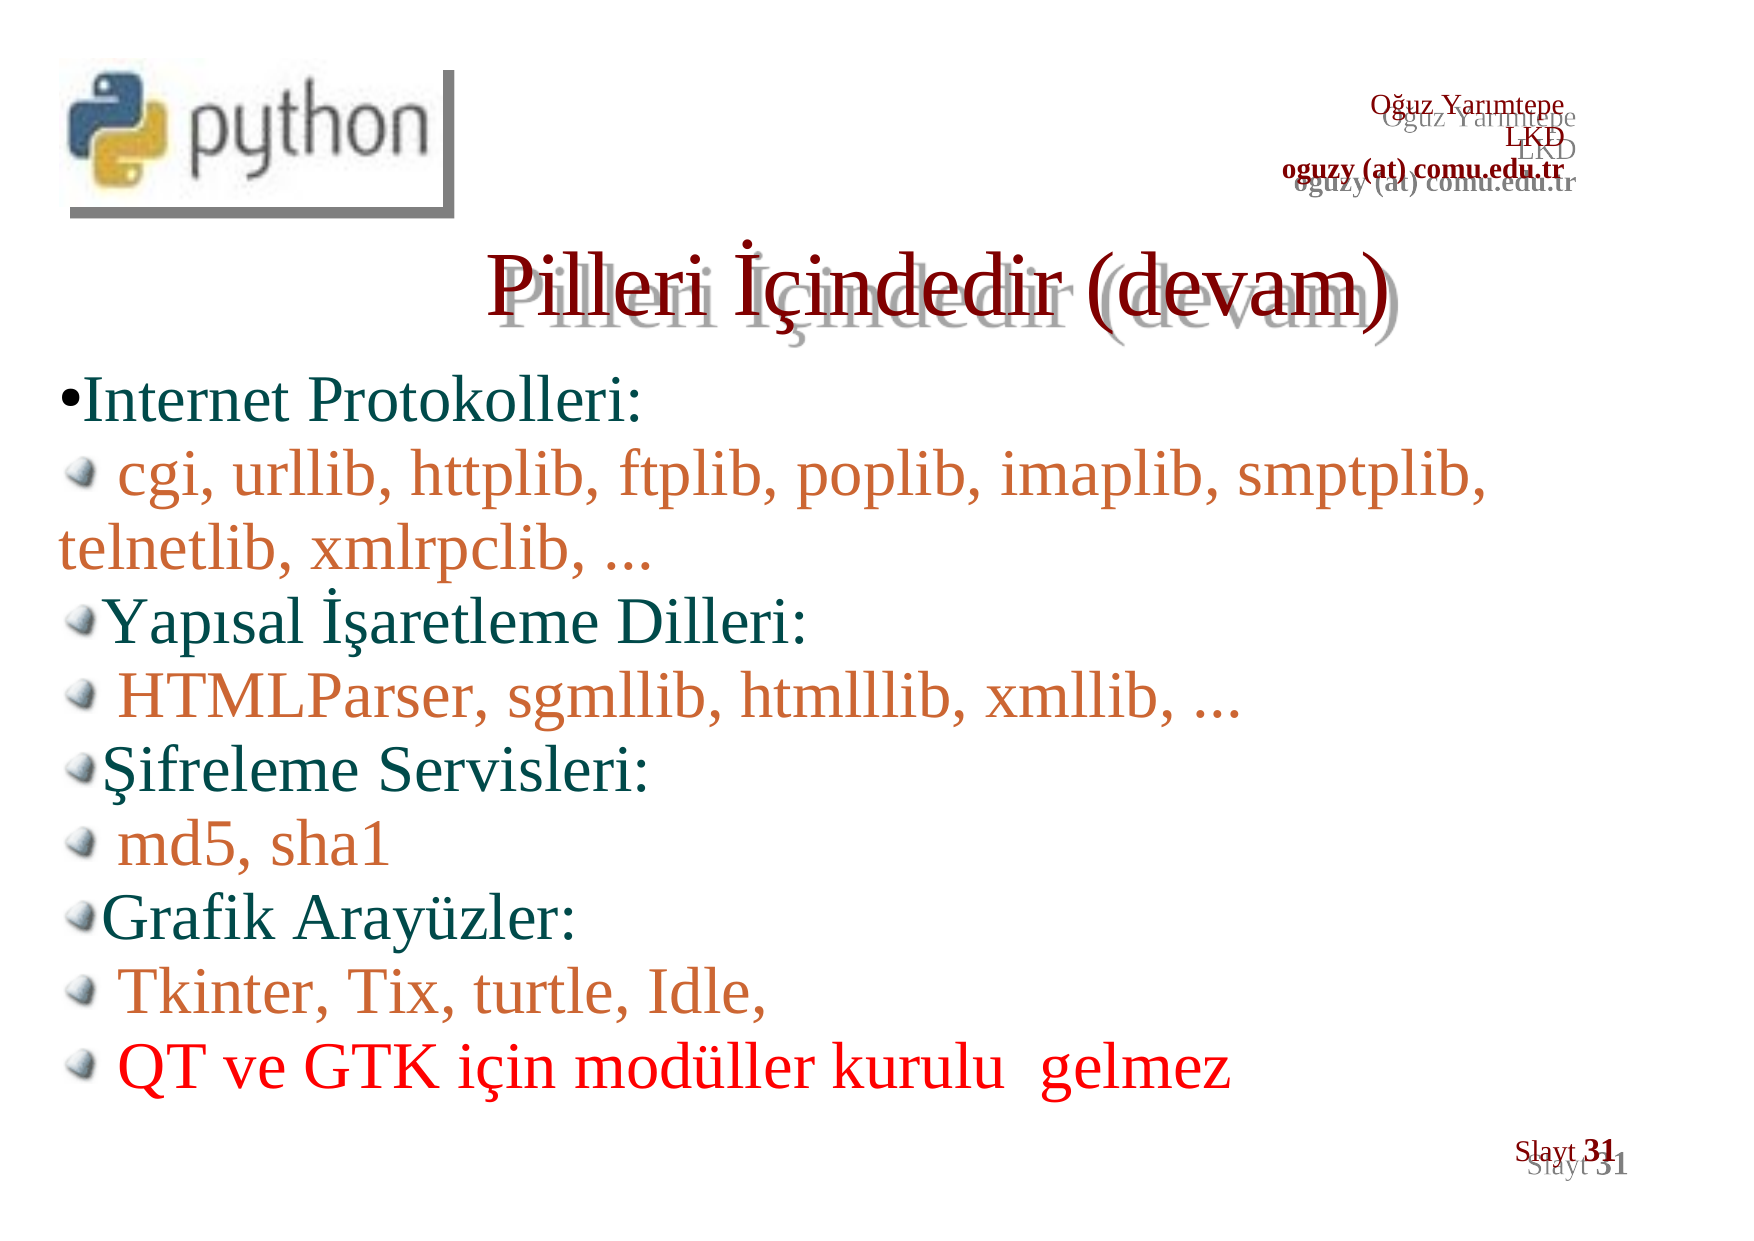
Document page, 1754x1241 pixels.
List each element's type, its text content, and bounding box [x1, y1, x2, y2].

subtitle Internet Protokolleri: cgi, urllib, httplib, ftplib, poplib, imaplib, smptplib, telnetlib, xmlrpclib, ... Yapısal İşaretleme Dilleri: HTMLParser, sgmllib, htmlllib, xmllib, ... Şifreleme Servisleri: md5, sha1 Grafik Arayüzler: Tkinter, Tix, turtle, Idle, QT ve GTK için modüller kurulu gelmez [59, 328, 1695, 1137]
title Pilleri İçindedir (devam) [194, 214, 1684, 328]
picture [59, 58, 443, 207]
